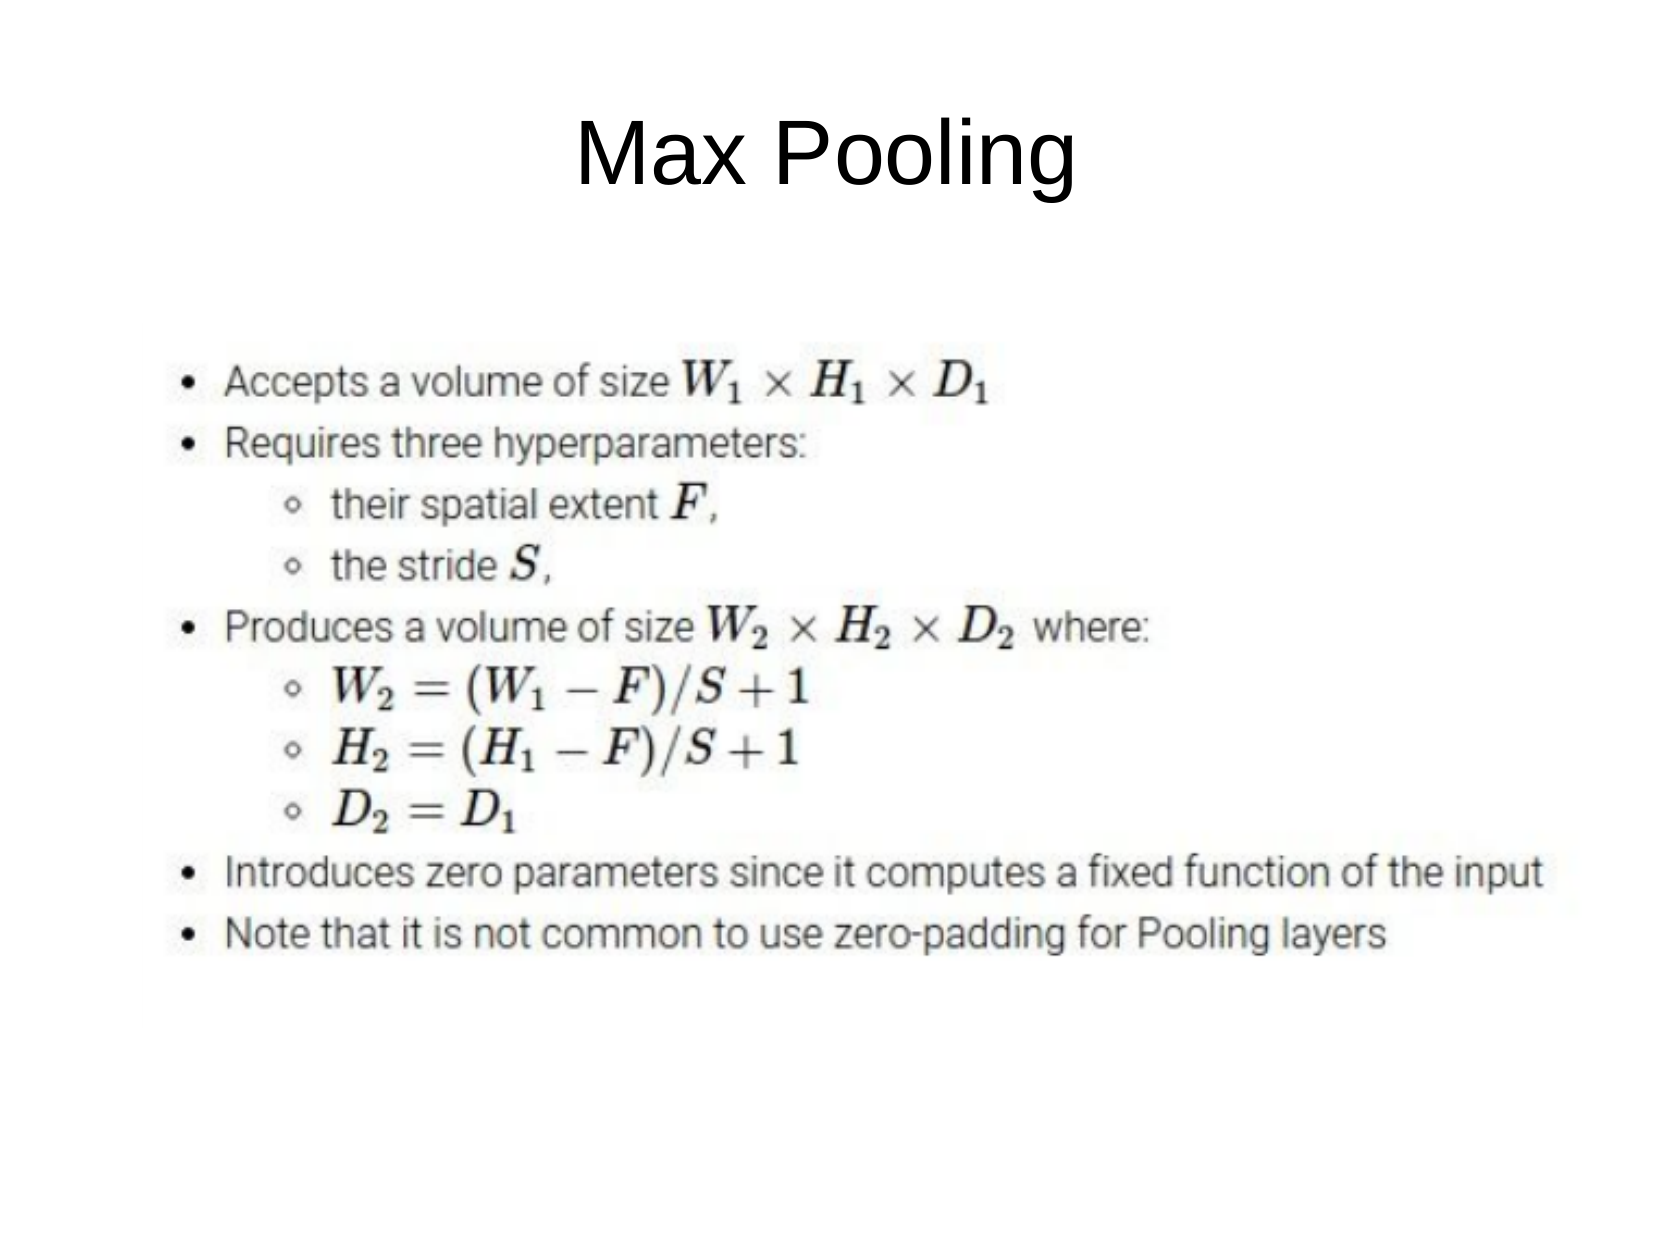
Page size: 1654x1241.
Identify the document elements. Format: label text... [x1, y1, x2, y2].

title Max Pooling [82, 49, 1571, 257]
picture [141, 323, 1601, 1028]
